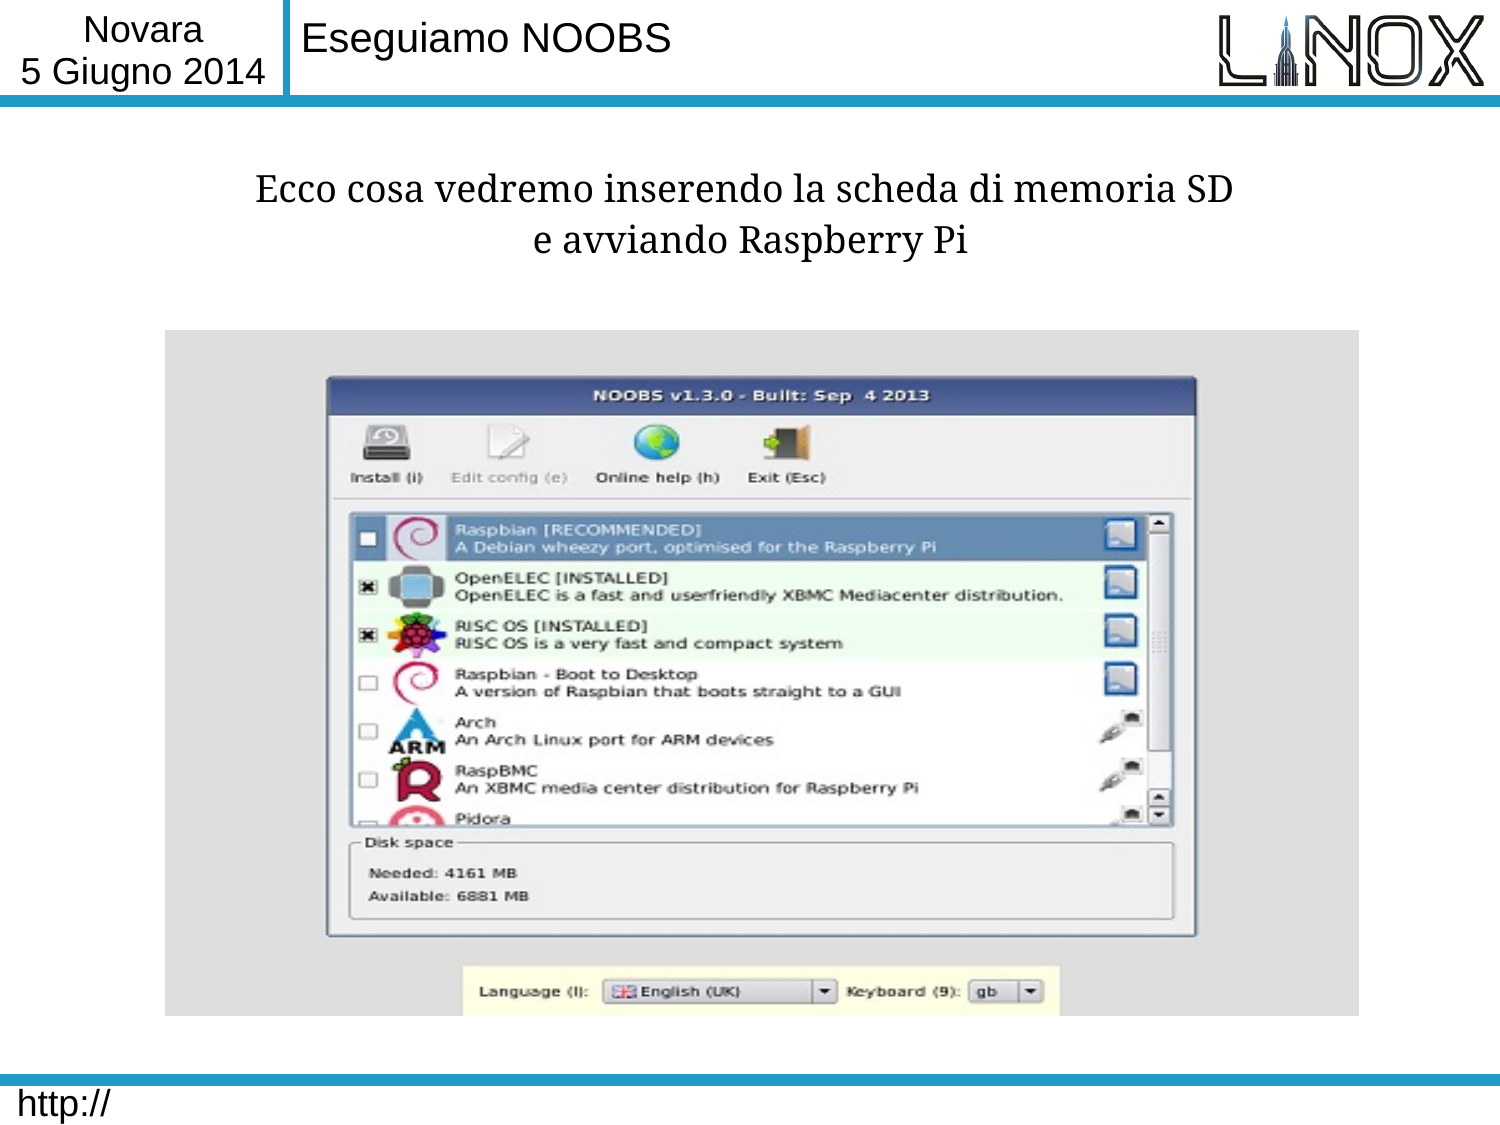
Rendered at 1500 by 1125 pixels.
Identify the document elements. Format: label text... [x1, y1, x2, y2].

picture [0, 1074, 1500, 1086]
picture [165, 330, 1359, 1016]
text_box Ecco cosa vedremo inserendo la scheda di memoria SD e avviando Raspberry Pi [23, 154, 1477, 256]
picture [0, 0, 1500, 107]
list Eseguiamo NOOBS [286, 7, 1312, 83]
